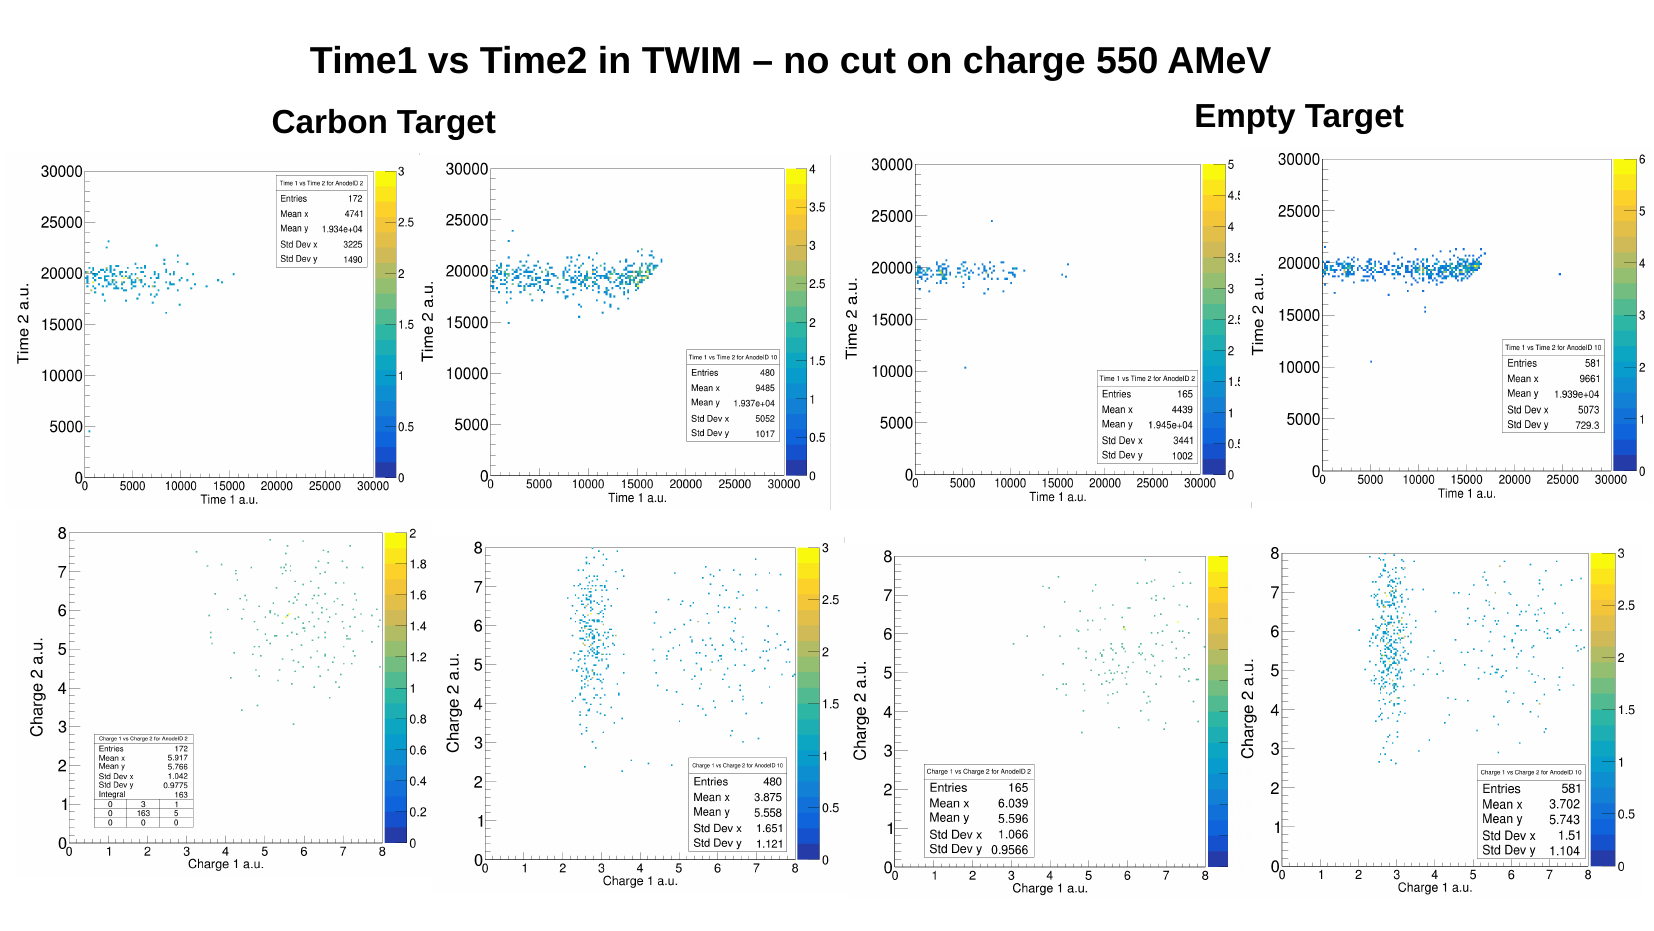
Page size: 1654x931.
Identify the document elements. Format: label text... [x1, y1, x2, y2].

text_box Empty Target [974, 89, 1625, 142]
text_box Carbon Target [59, 95, 709, 148]
text_box Time1 vs Time2 in TWIM – no cut on charge 550 AMeV [295, 31, 1359, 89]
picture [838, 147, 1654, 508]
picture [5, 153, 831, 510]
picture [17, 521, 1642, 898]
